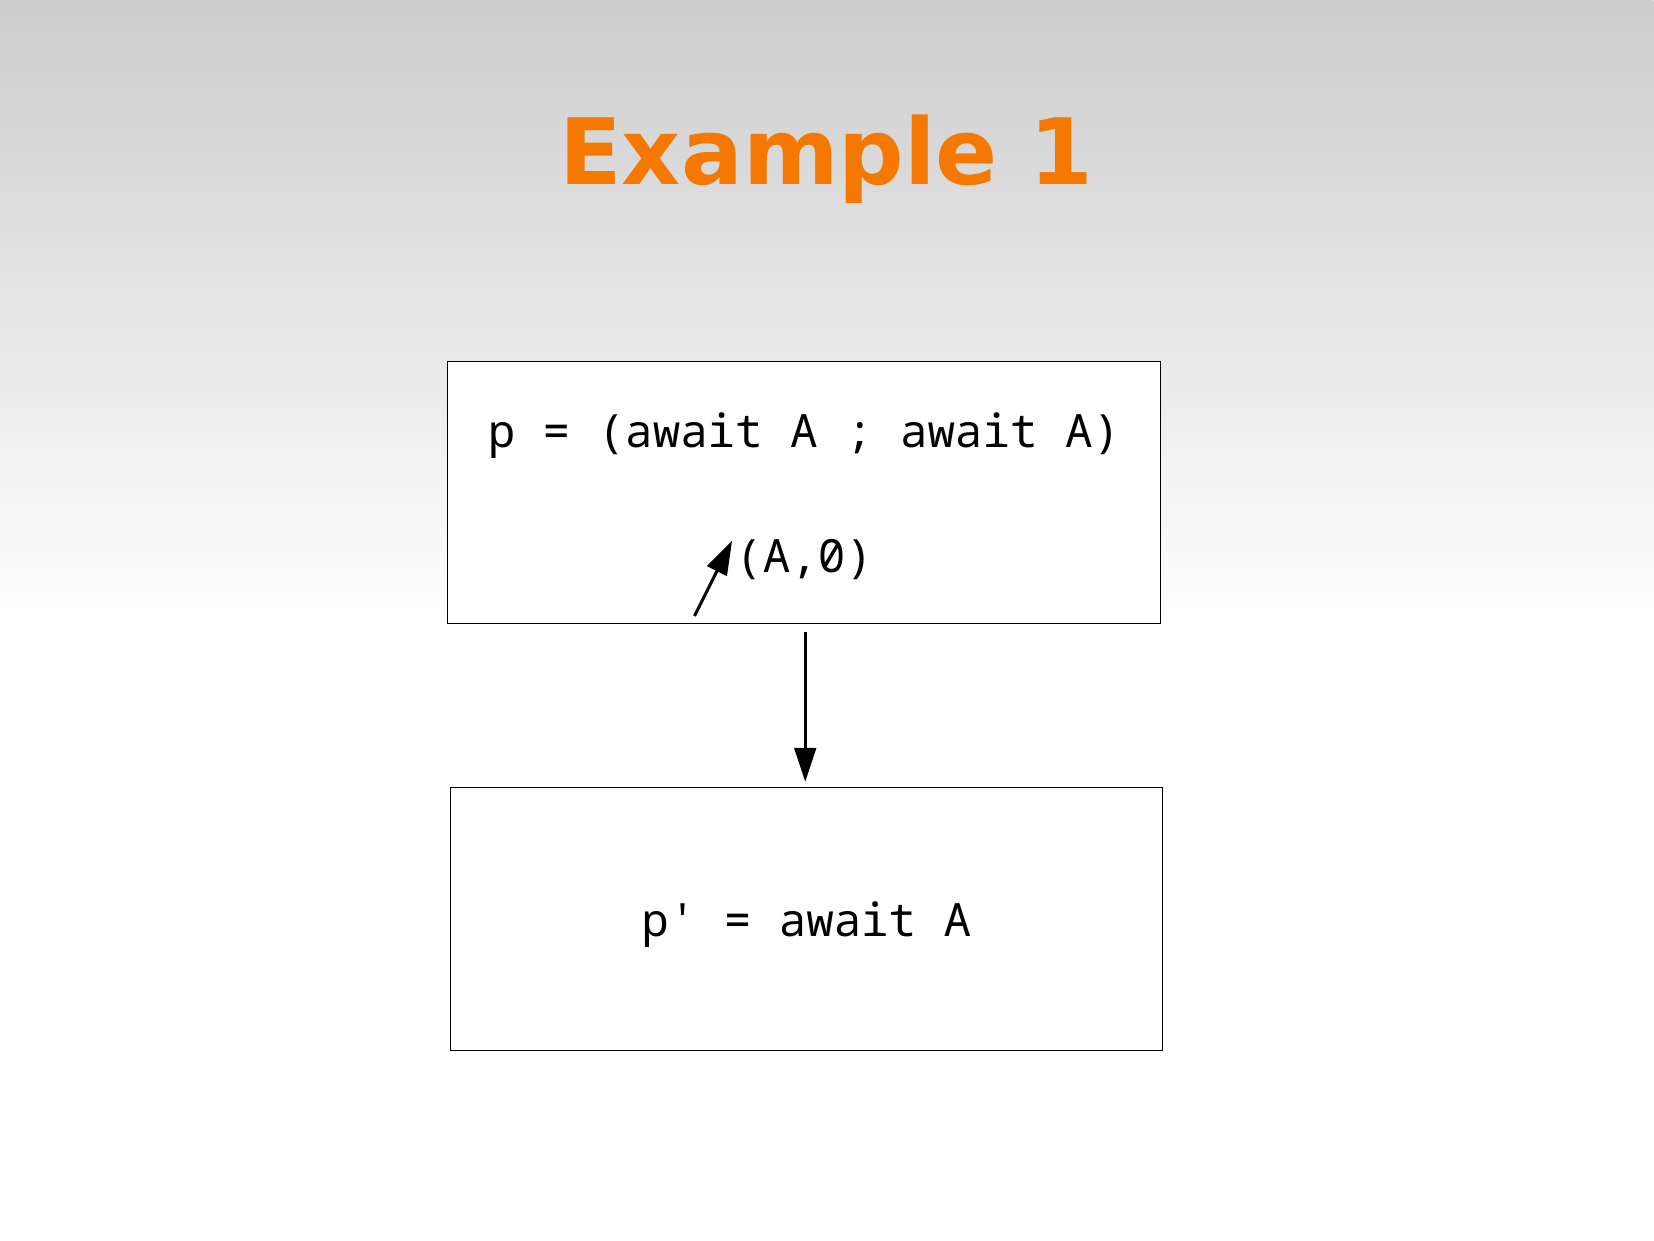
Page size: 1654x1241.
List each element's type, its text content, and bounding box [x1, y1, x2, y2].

text_box p = (await A ; await A) (A,0) [447, 361, 1161, 624]
text_box p' = await A [450, 787, 1163, 1051]
title Example 1 [82, 49, 1571, 257]
